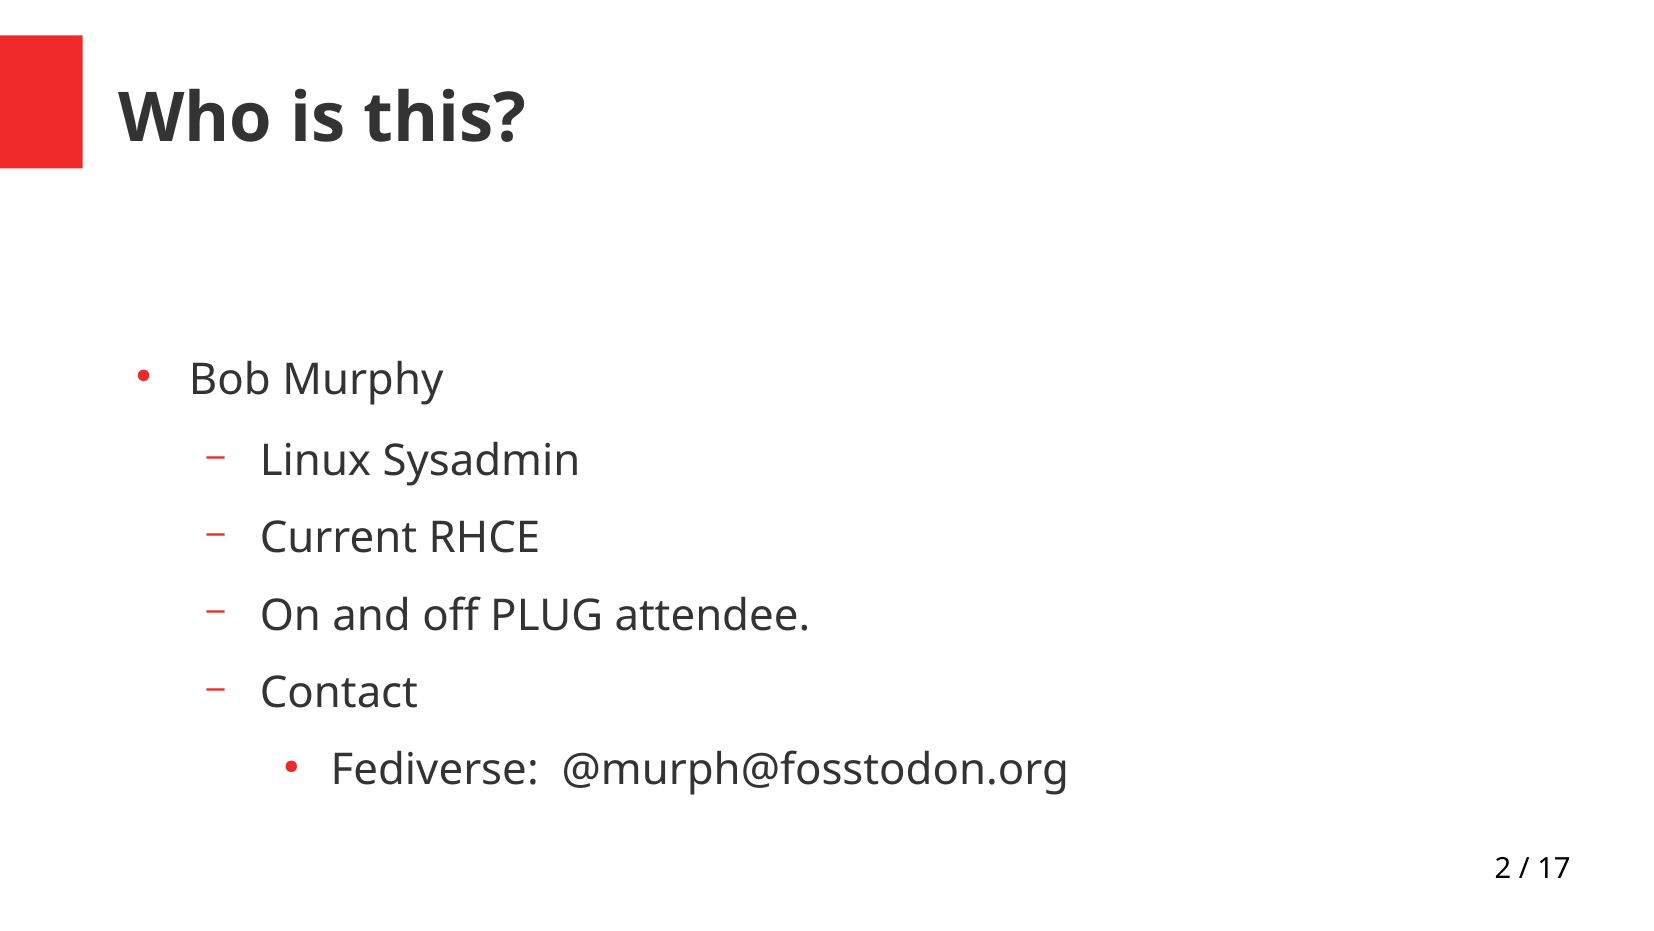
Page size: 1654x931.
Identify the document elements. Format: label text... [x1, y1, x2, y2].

title Who is this? [118, 37, 1571, 193]
list Bob Murphy Linux Sysadmin Current RHCE On and off PLUG attendee. Contact Fediverse: @murph@fosstodon.org [118, 265, 1536, 806]
